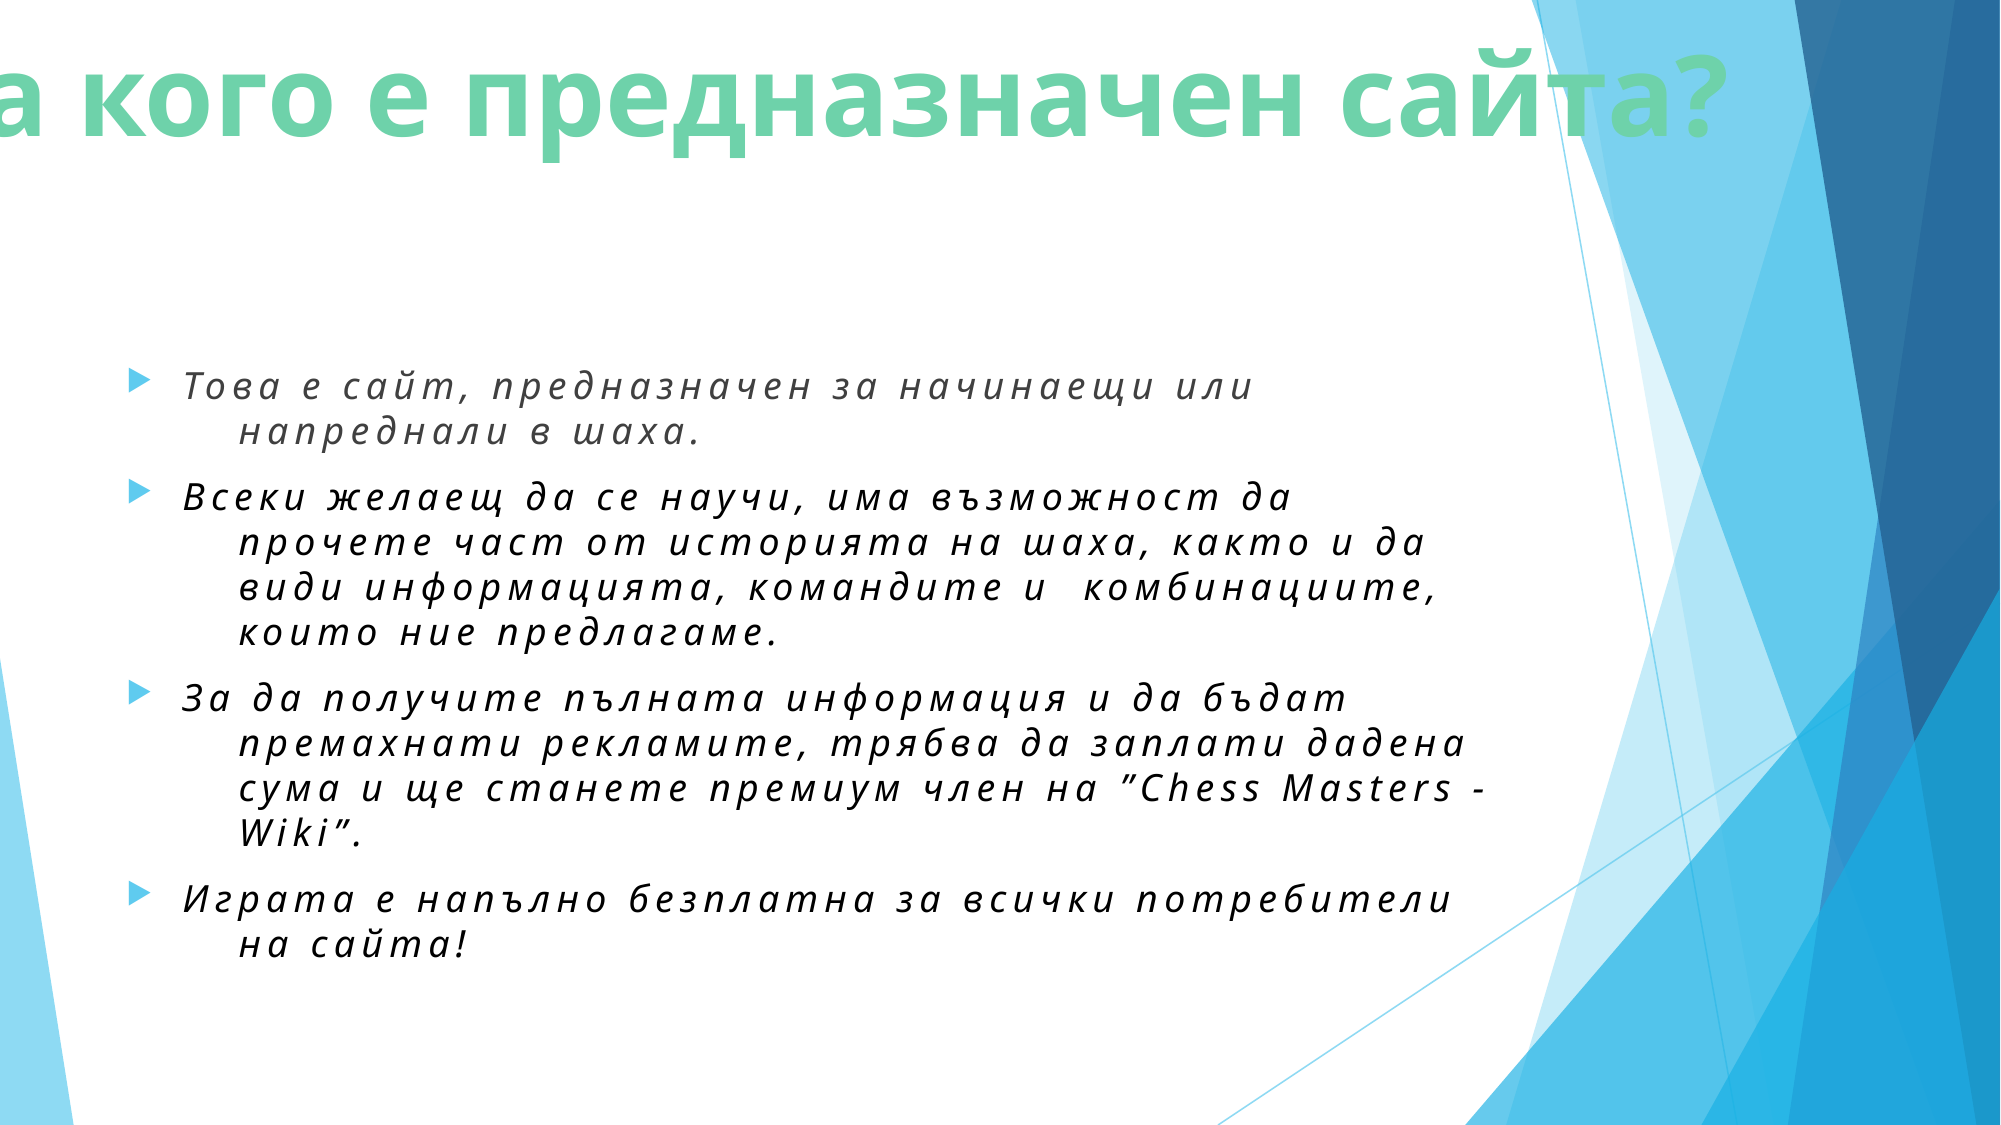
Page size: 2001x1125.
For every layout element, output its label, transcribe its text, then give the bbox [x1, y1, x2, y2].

text_box За кого е предназначен сайта? [0, 17, 1745, 167]
list Това е сайт, предназначен за начинаещи или напреднали в шаха. Всеки желаещ да се научи, има възможност да прочете част от историята на шаха, както и да види информацията, командите и комбинациите, които ние предлагаме. За да получите пълната информация и да бъдат премахнати рекламите, трябва да заплати дадена сума и ще станете премиум член на ”Chess Masters - Wiki”. Играта е напълно безплатна за всички потребители на сайта! [111, 354, 1527, 992]
